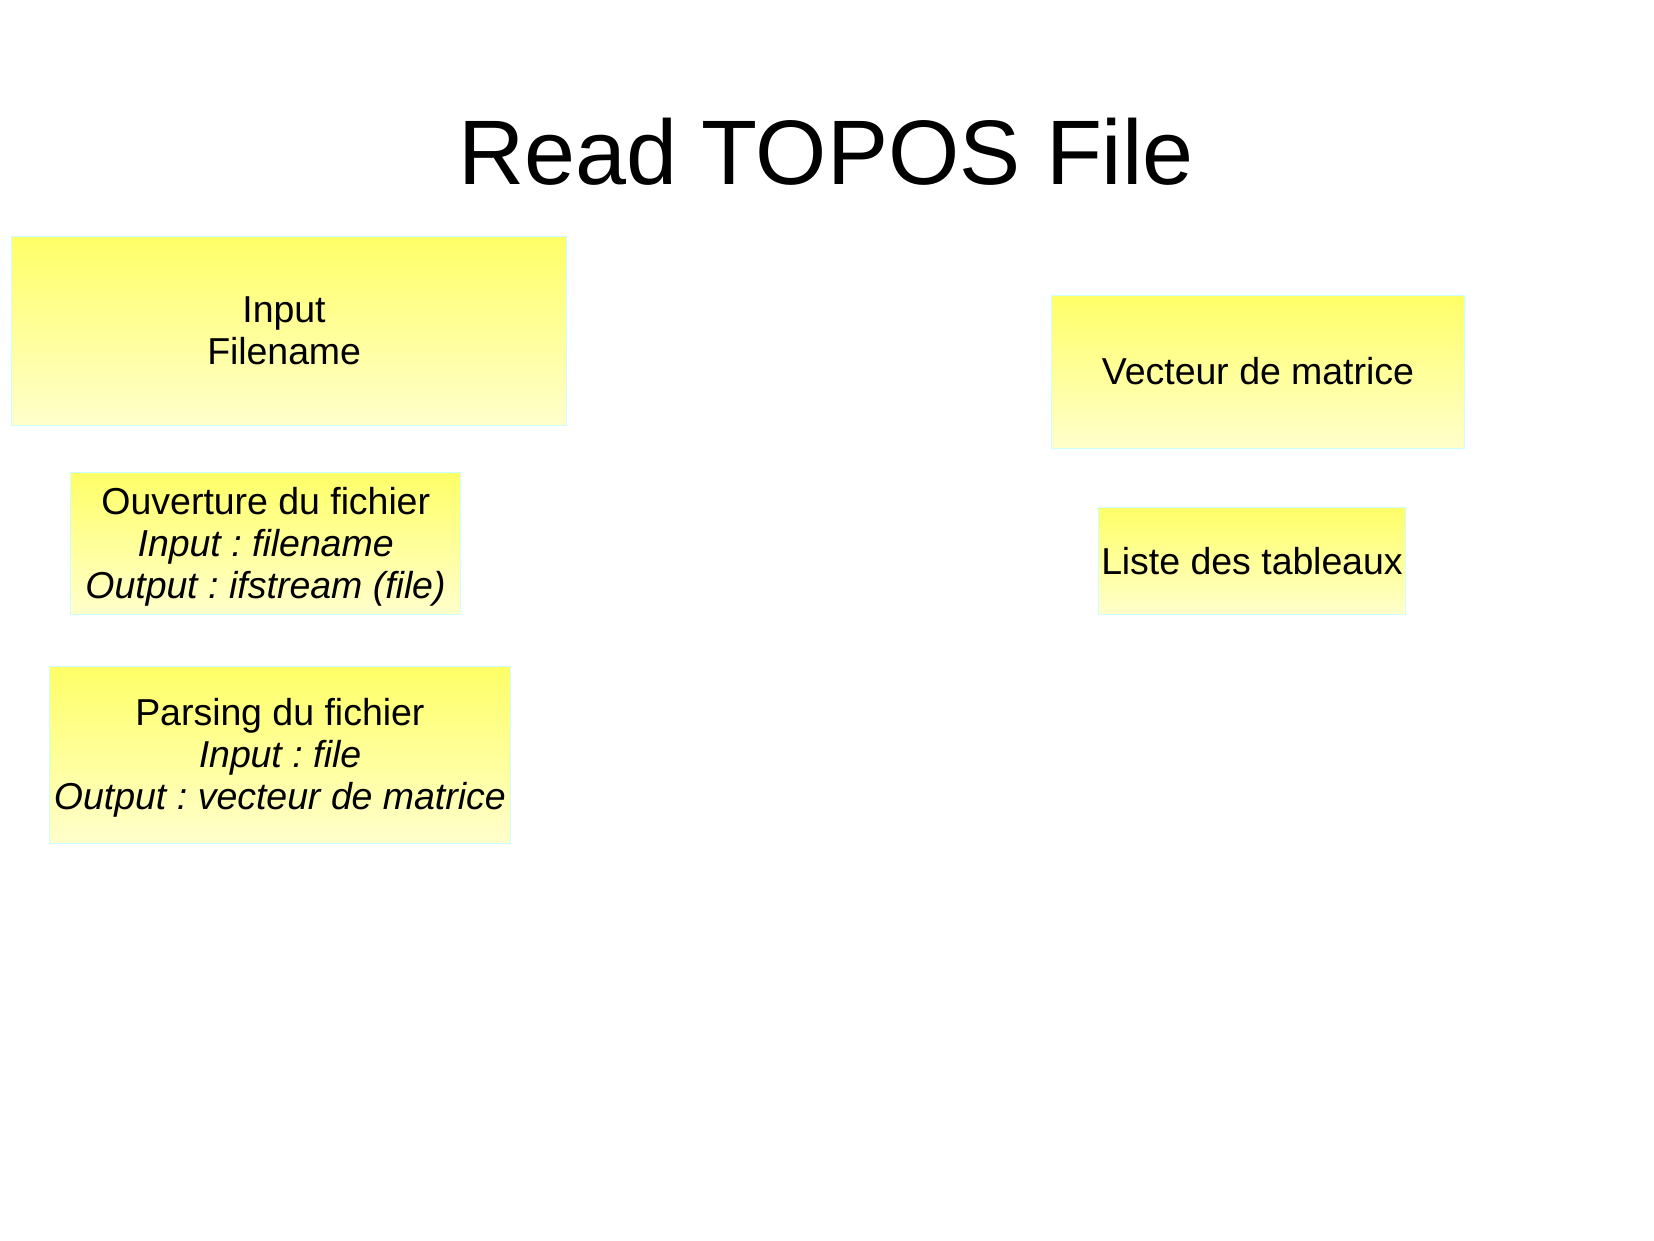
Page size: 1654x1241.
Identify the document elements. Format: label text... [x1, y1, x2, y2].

text_box Vecteur de matrice [1051, 295, 1465, 449]
title Read TOPOS File [82, 49, 1571, 257]
text_box Input Filename [11, 236, 567, 426]
text_box Ouverture du fichier Input : filename Output : ifstream (file) [70, 472, 461, 615]
text_box Parsing du fichier Input : file Output : vecteur de matrice [49, 666, 511, 844]
text_box Liste des tableaux [1098, 507, 1406, 615]
